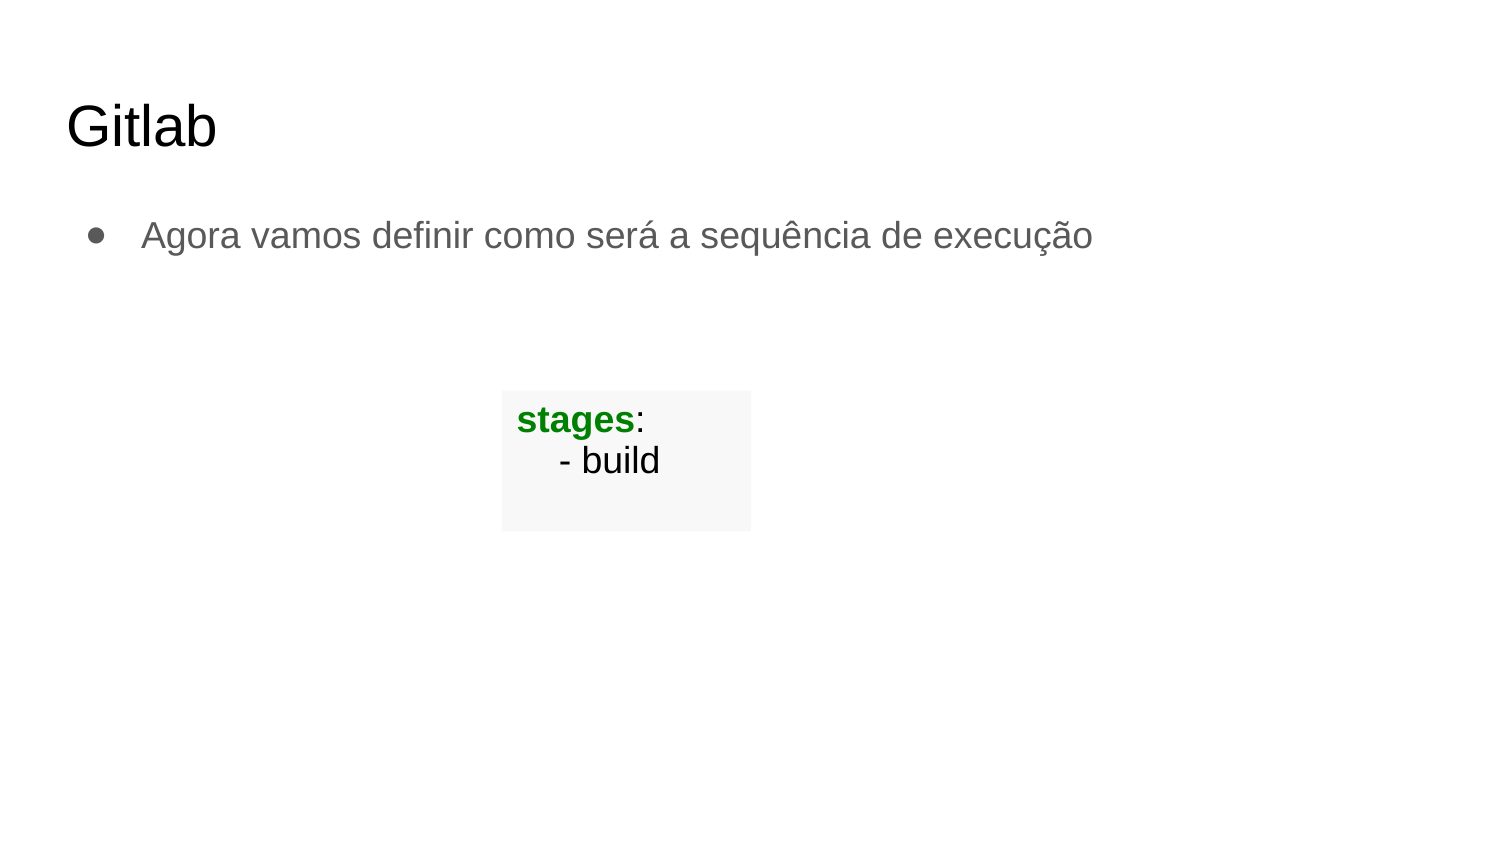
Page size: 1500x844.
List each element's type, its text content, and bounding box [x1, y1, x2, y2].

title Gitlab [51, 72, 1449, 167]
list Agora vamos definir como será a sequência de execução [51, 189, 1489, 750]
text_box stages: - build [501, 390, 751, 532]
